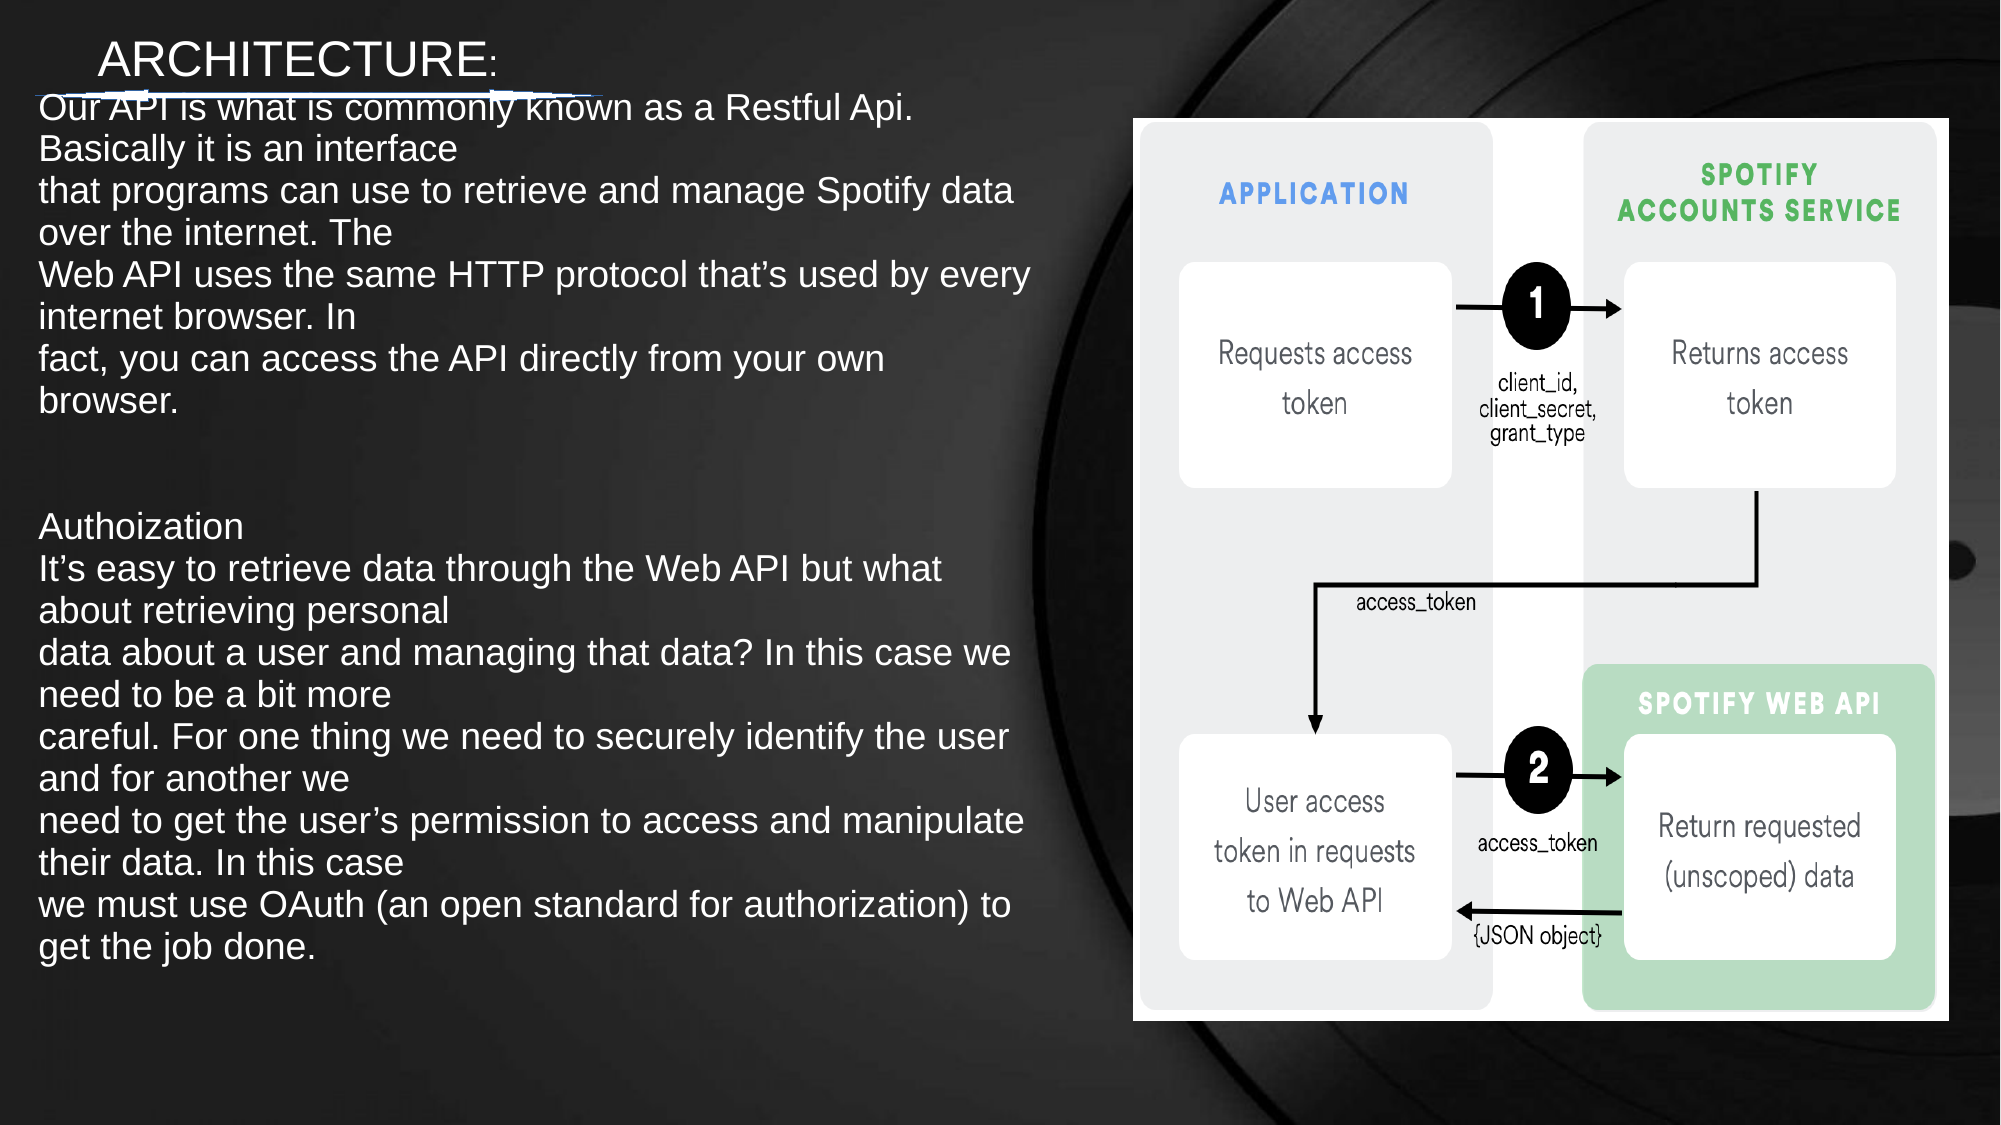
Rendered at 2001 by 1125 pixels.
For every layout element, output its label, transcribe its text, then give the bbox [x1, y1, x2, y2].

text_box Our API is what is commonly known as a Restful Api. Basically it is an interface that programs can use to retrieve and manage Spotify data over the internet. The Web API uses the same HTTP protocol that’s used by every internet browser. In fact, you can access the API directly from your own browser. Authoization It’s easy to retrieve data through the Web API but what about retrieving personal data about a user and managing that data? In this case we need to be a bit more careful. For one thing we need to securely identify the user and for another we need to get the user’s permission to access and manipulate their data. In this case we must use OAuth (an open standard for authorization) to get the job done. [23, 78, 1052, 1125]
picture [0, 0, 2001, 1125]
text_box ARCHITECTURE: [82, 23, 886, 78]
